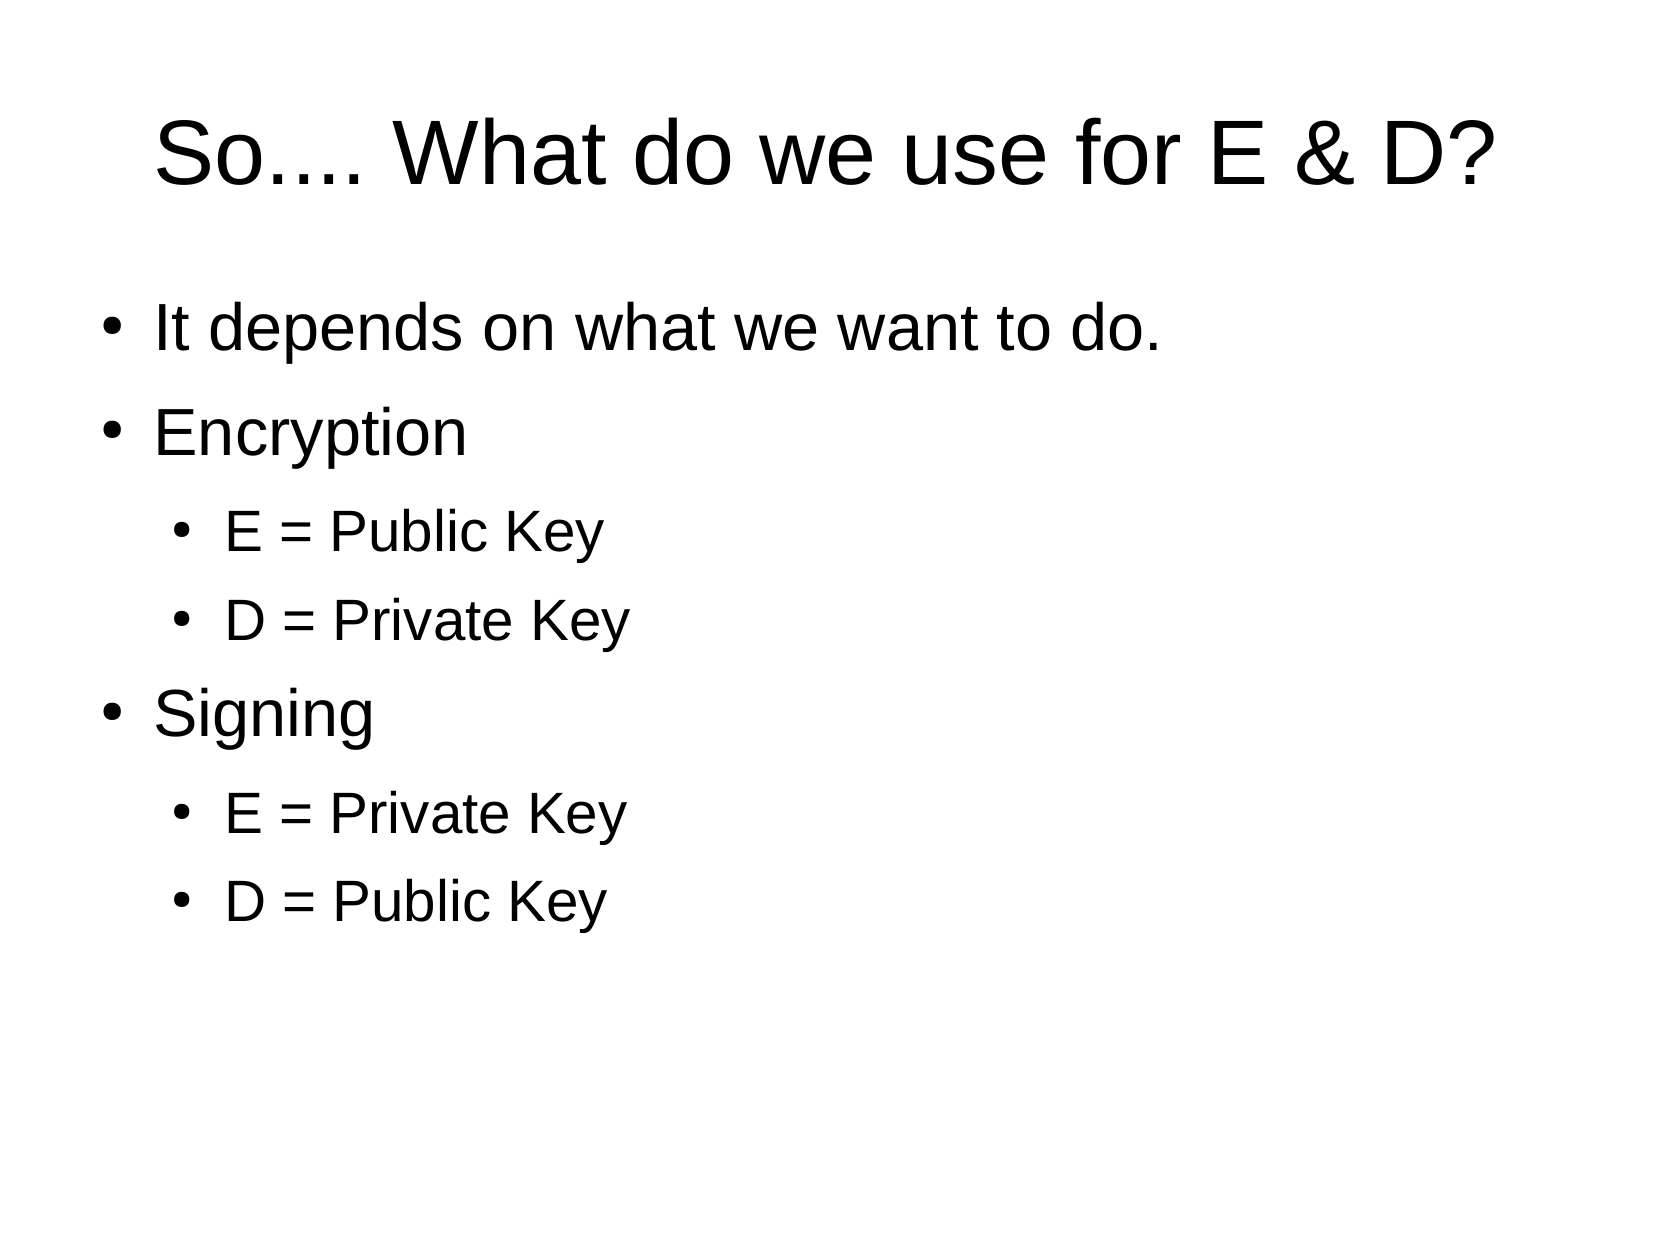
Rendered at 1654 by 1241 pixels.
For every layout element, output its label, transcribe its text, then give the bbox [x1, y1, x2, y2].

title So.... What do we use for E & D? [82, 49, 1571, 257]
list It depends on what we want to do. Encryption E = Public Key D = Private Key Signing E = Private Key D = Public Key [82, 290, 1571, 1019]
